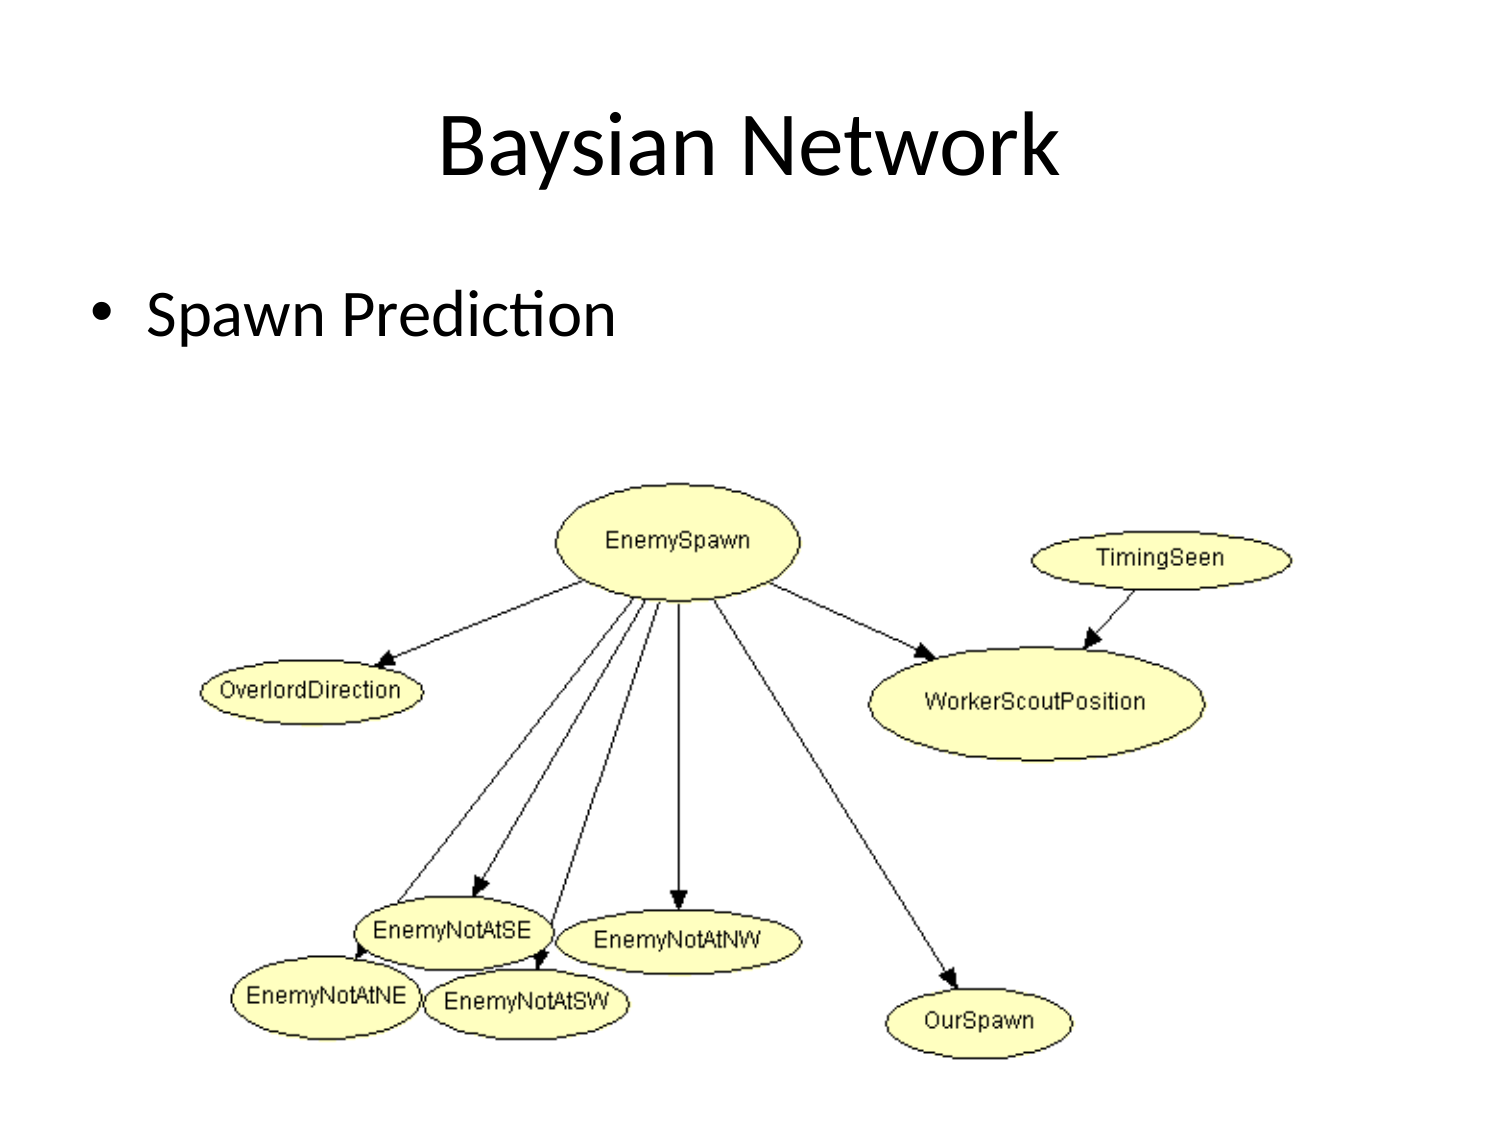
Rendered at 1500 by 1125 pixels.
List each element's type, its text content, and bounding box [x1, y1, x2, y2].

picture [183, 420, 1329, 1125]
title Baysian Network [75, 45, 1426, 233]
list Spawn Prediction [75, 262, 1426, 362]
